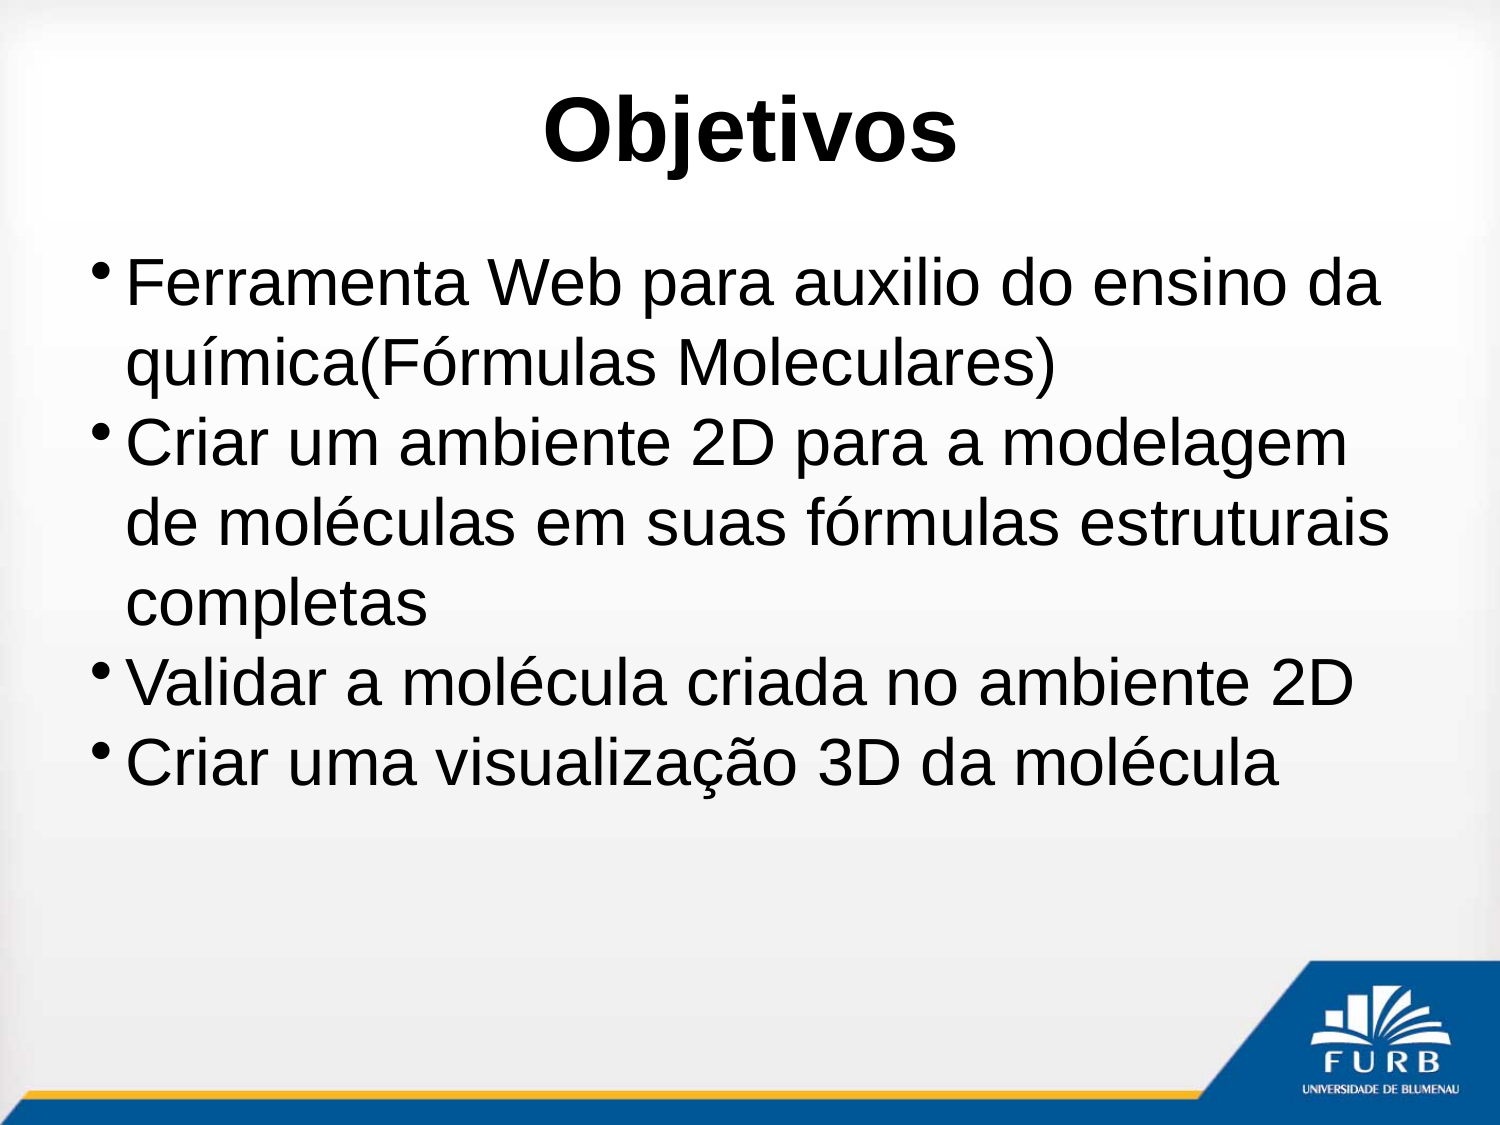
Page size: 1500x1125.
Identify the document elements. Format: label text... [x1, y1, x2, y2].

picture [0, 0, 1500, 1125]
text_box Objetivos [76, 30, 1427, 219]
text_box Ferramenta Web para auxilio do ensino da química(Fórmulas Moleculares) Criar um ambiente 2D para a modelagem de moléculas em suas fórmulas estruturais completas Validar a molécula criada no ambiente 2D Criar uma visualização 3D da molécula [74, 231, 1425, 1000]
